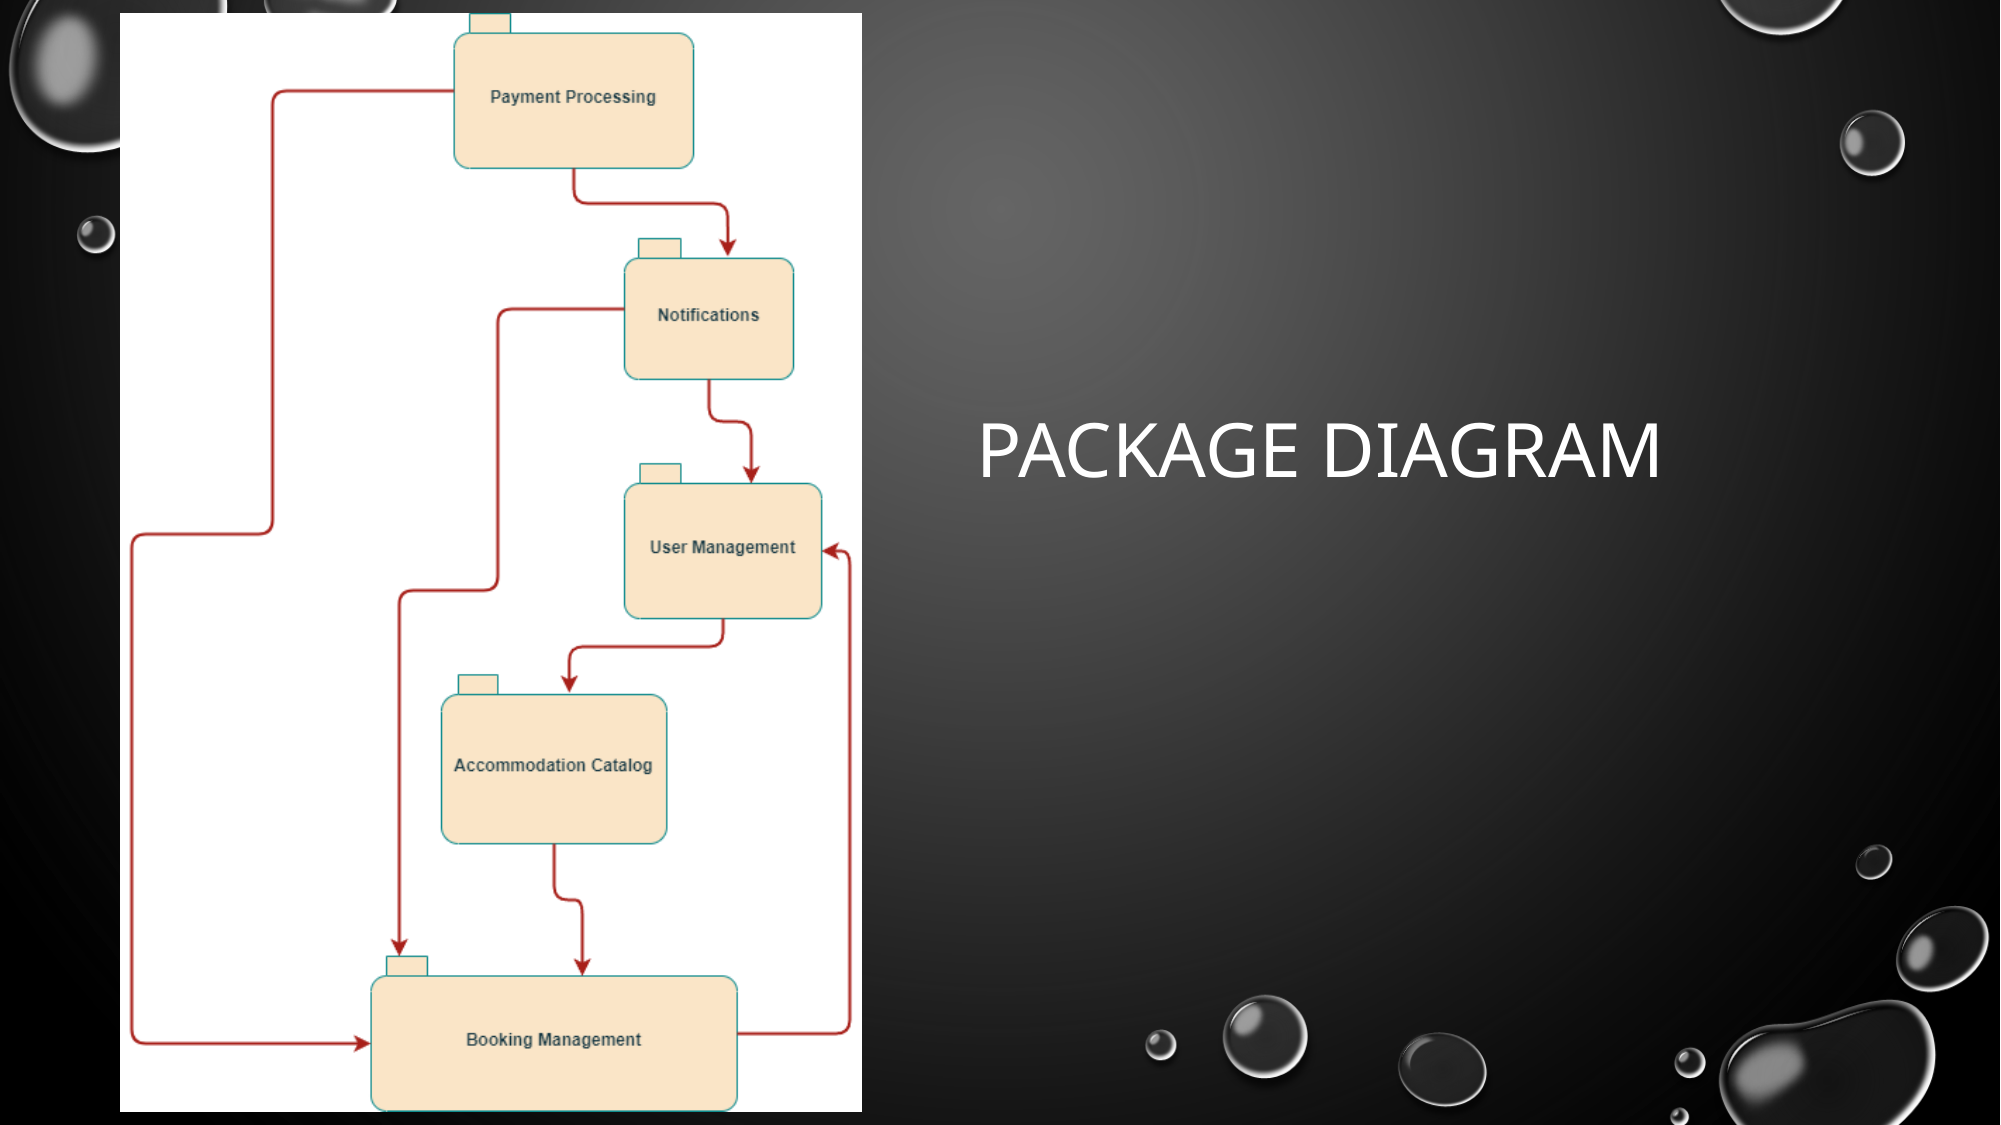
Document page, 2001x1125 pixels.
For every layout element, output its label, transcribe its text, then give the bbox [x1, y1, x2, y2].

title Package diagram [862, 367, 2000, 630]
picture [120, 13, 862, 1112]
